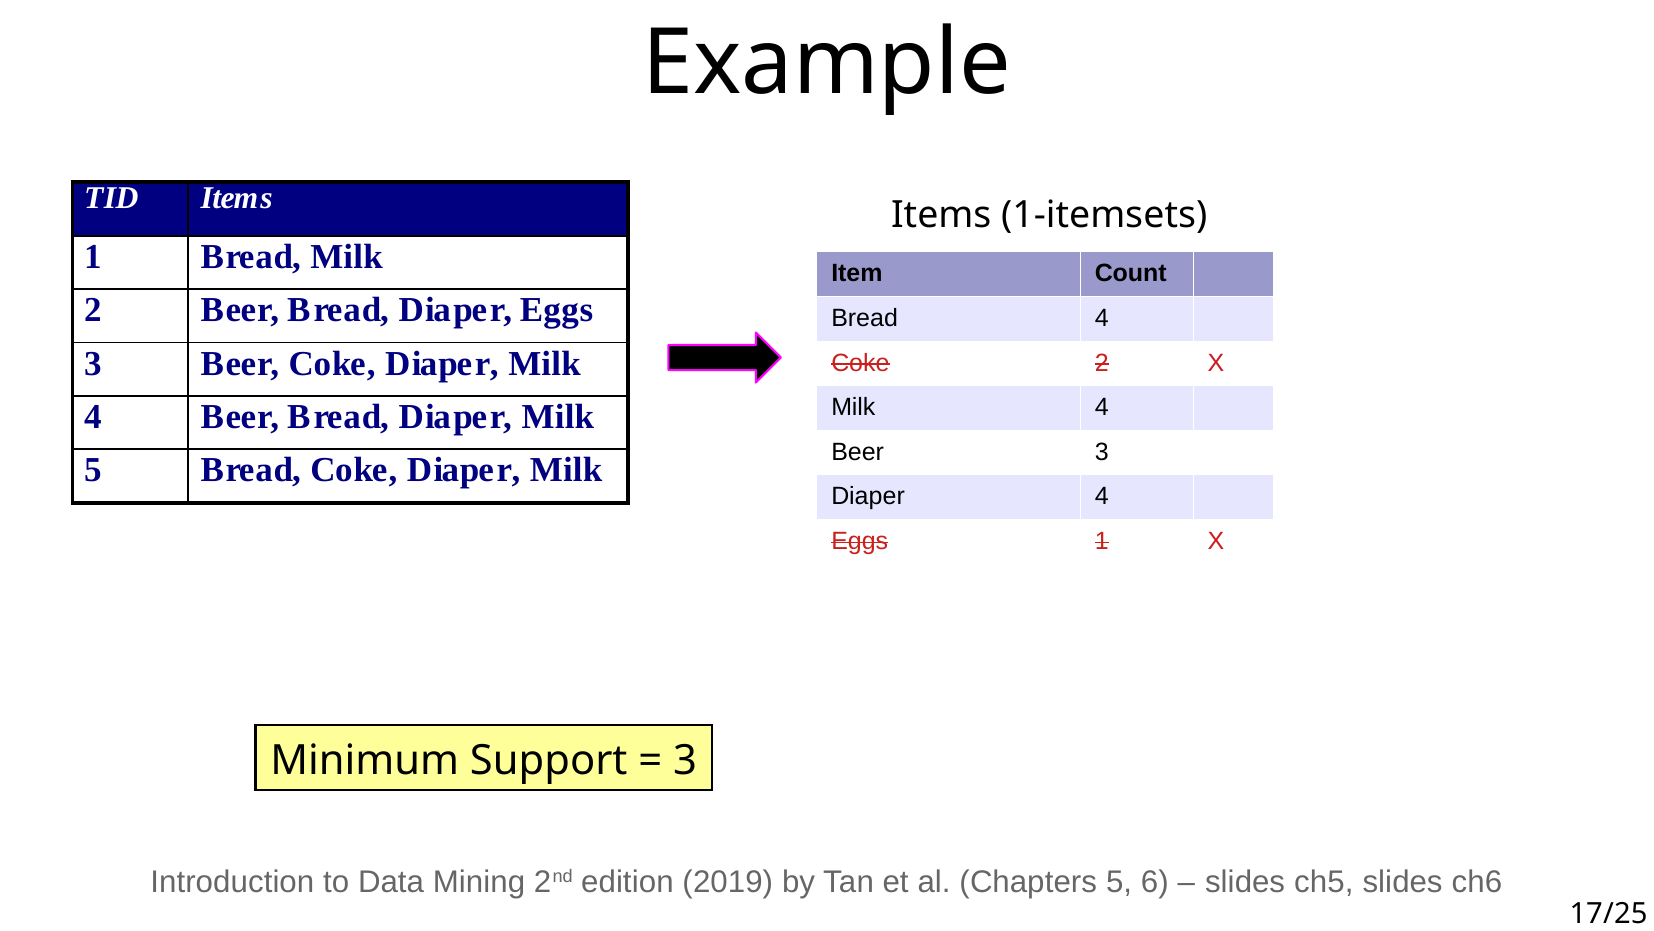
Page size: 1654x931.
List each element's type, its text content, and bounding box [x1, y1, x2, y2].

table_cell 2 [1081, 342, 1193, 385]
table_cell 4 [1081, 475, 1193, 519]
table_header [1194, 252, 1273, 296]
picture [55, 180, 642, 533]
table_cell 3 [1081, 431, 1193, 474]
table_cell Beer [817, 431, 1080, 474]
table_cell [1194, 431, 1273, 474]
text_box Minimum Support = 3 [255, 725, 712, 790]
table_cell [1194, 386, 1273, 430]
table_cell Eggs [817, 520, 1080, 573]
table_cell 4 [1081, 386, 1193, 430]
table_cell Coke [817, 342, 1080, 385]
text_box Items (1-itemsets) [876, 182, 1223, 243]
table_header Count [1081, 252, 1193, 296]
table_cell Diaper [817, 475, 1080, 519]
table_cell Bread [817, 297, 1080, 341]
table_cell Milk [817, 386, 1080, 430]
table_cell X [1194, 520, 1273, 573]
table_header Item [817, 252, 1080, 296]
table_cell X [1194, 342, 1273, 385]
table_cell [1194, 297, 1273, 341]
table_cell [1194, 475, 1273, 519]
text_box Introduction to Data Mining 2nd edition (2019) by Tan et al. (Chapters 5, 6) – slides ch5, slides ch6 [7, 857, 1646, 916]
table_cell 1 [1081, 520, 1193, 573]
text_box [668, 332, 781, 383]
table_cell 4 [1081, 297, 1193, 341]
title Example [82, 0, 1571, 123]
